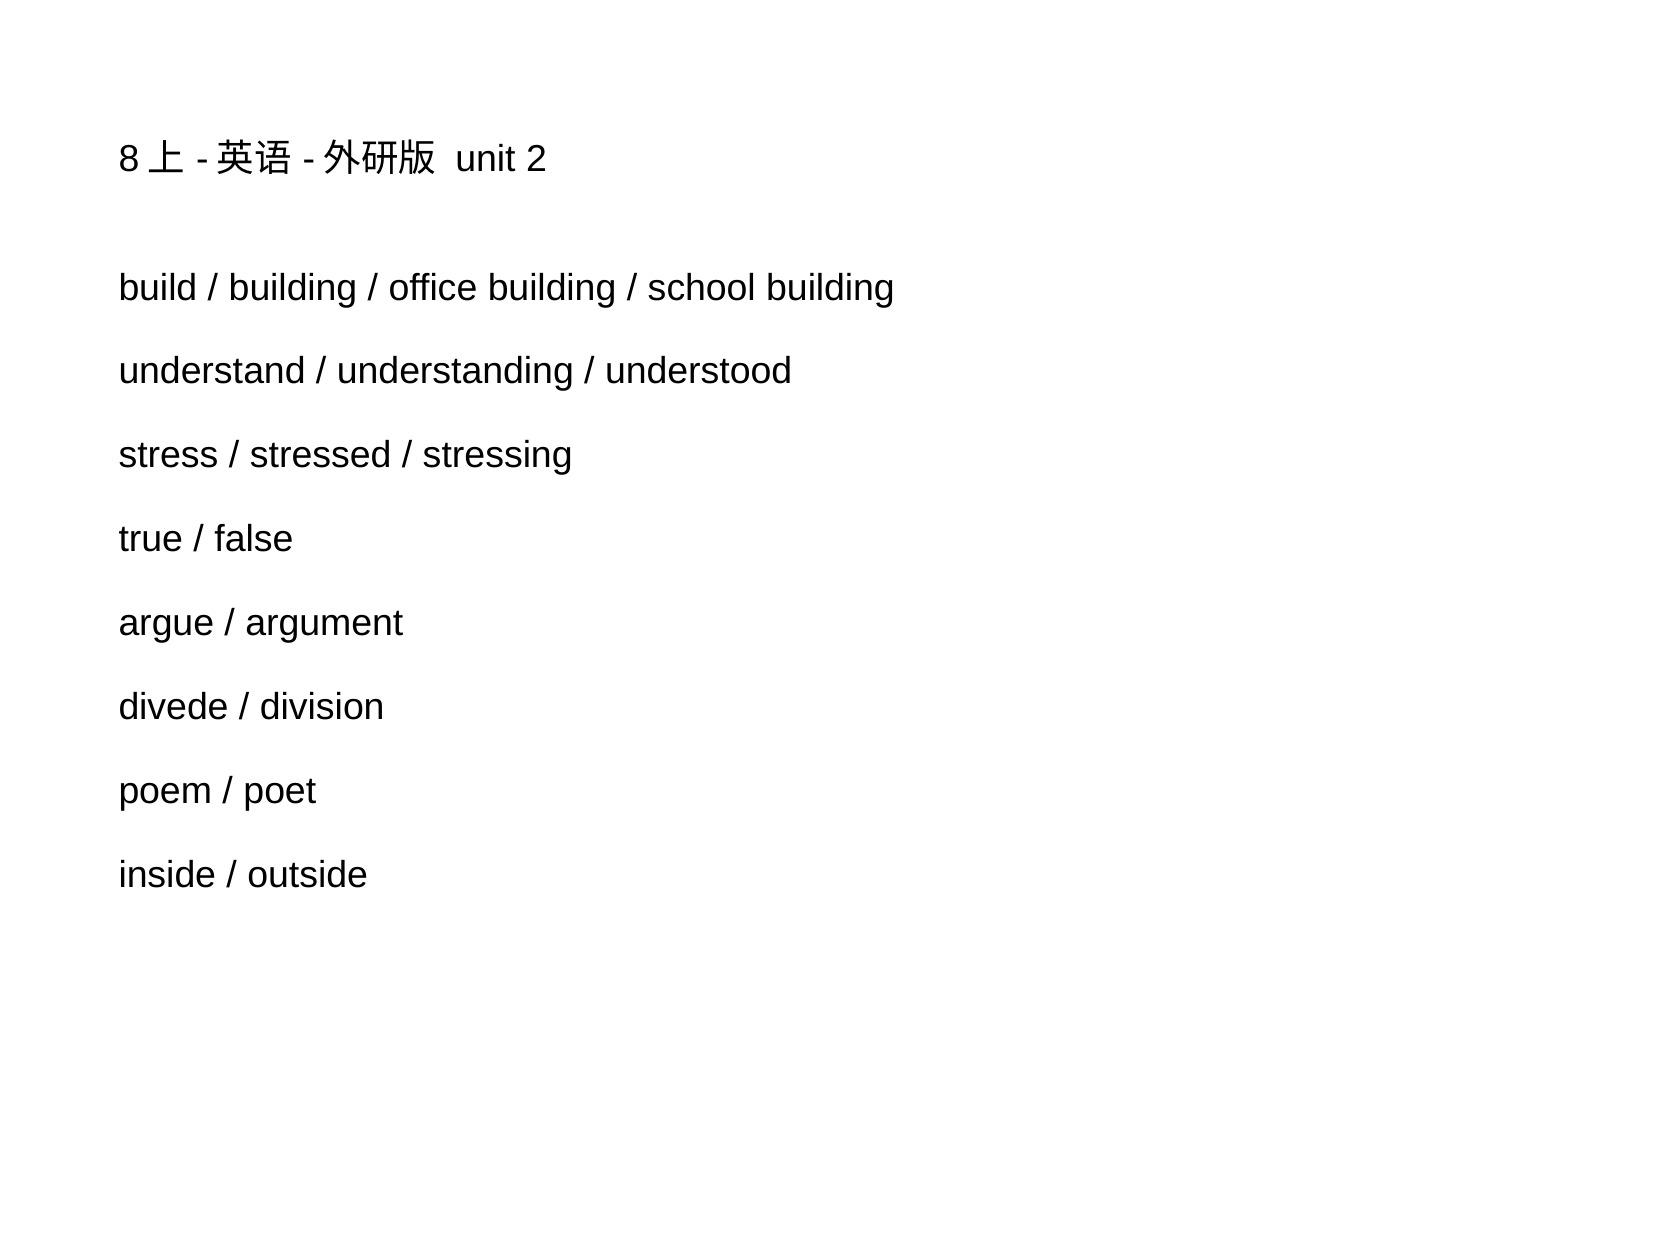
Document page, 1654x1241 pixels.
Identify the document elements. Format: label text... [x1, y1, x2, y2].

text_box 8上-英语-外研版 unit 2 build / building / office building / school building understand / understanding / understood stress / stressed / stressing true / false argue / argument divede / division poem / poet inside / outside [103, 120, 1506, 1145]
